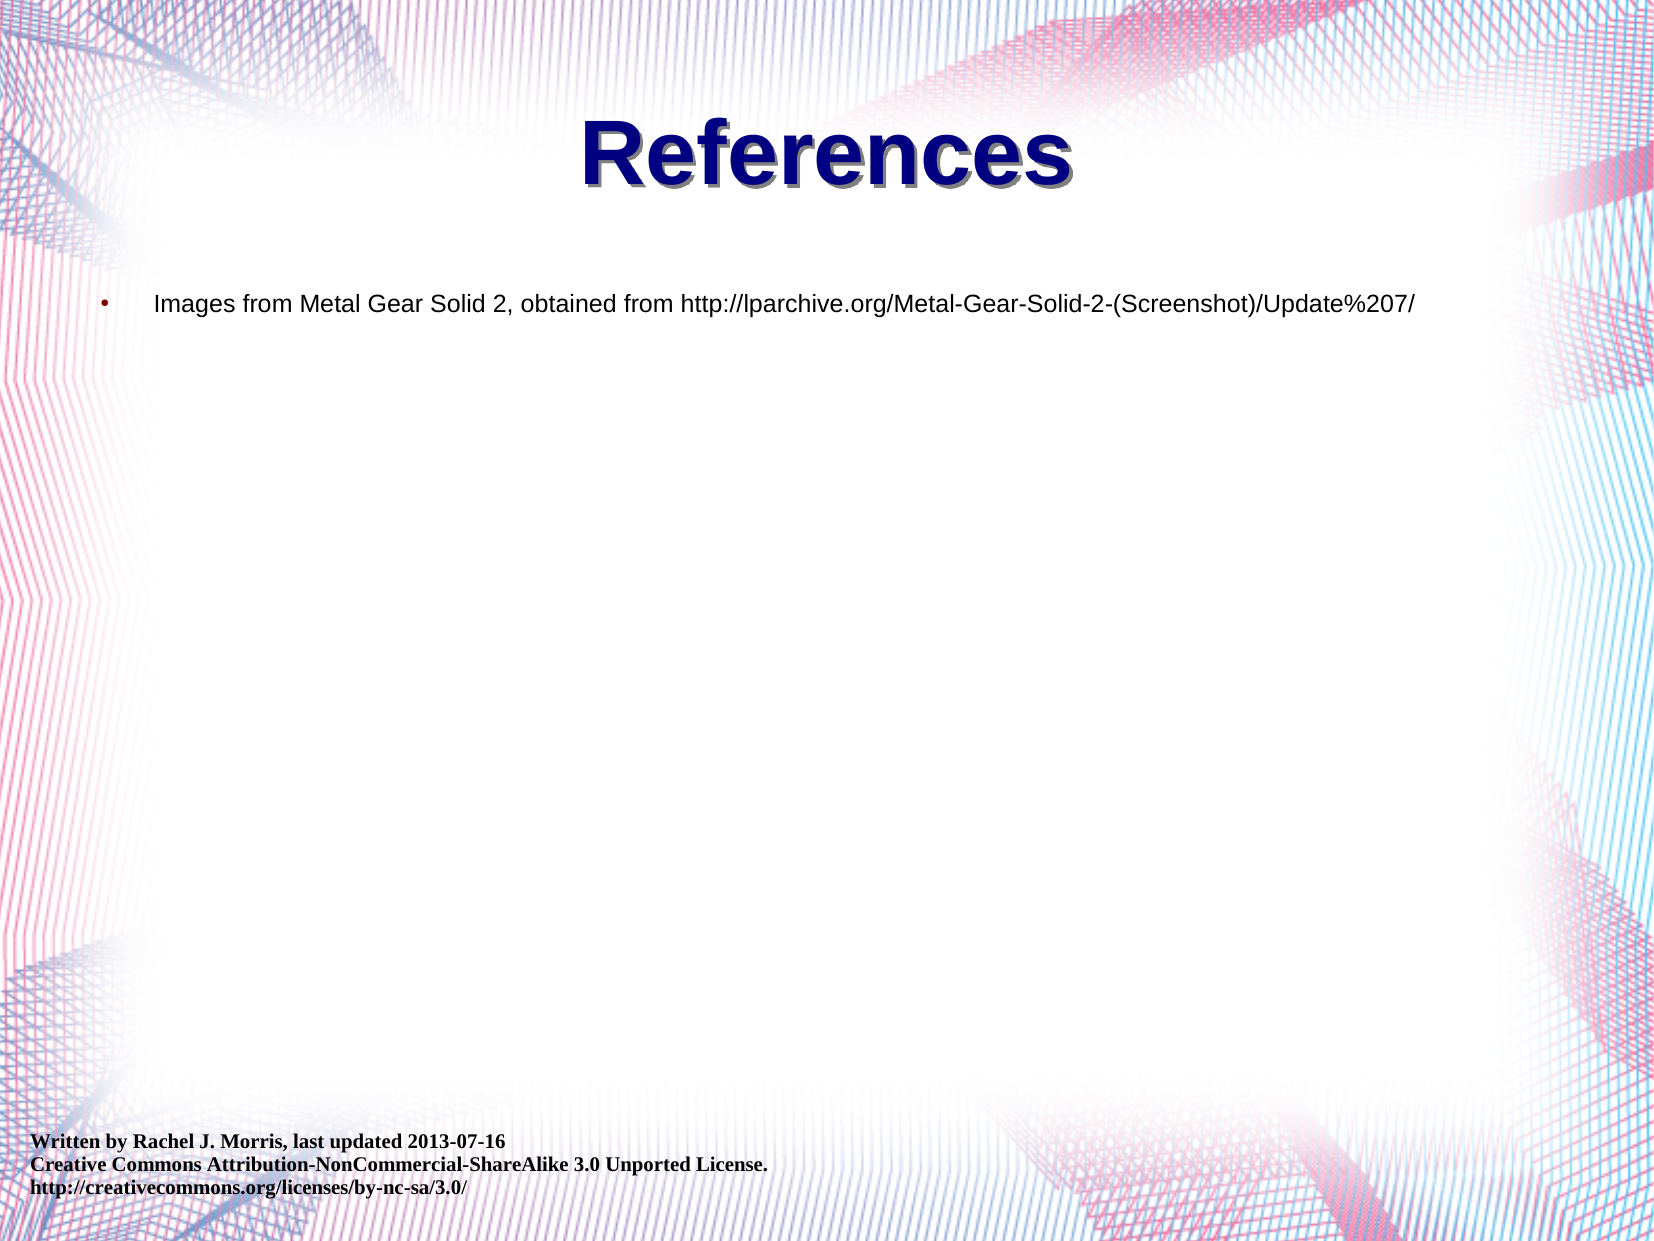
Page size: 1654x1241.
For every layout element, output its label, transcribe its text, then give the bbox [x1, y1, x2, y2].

title References [82, 49, 1571, 257]
list Images from Metal Gear Solid 2, obtained from http://lparchive.org/Metal-Gear-Solid-2-(Screenshot)/Update%207/ [82, 290, 1571, 1010]
picture [0, 0, 1654, 1241]
